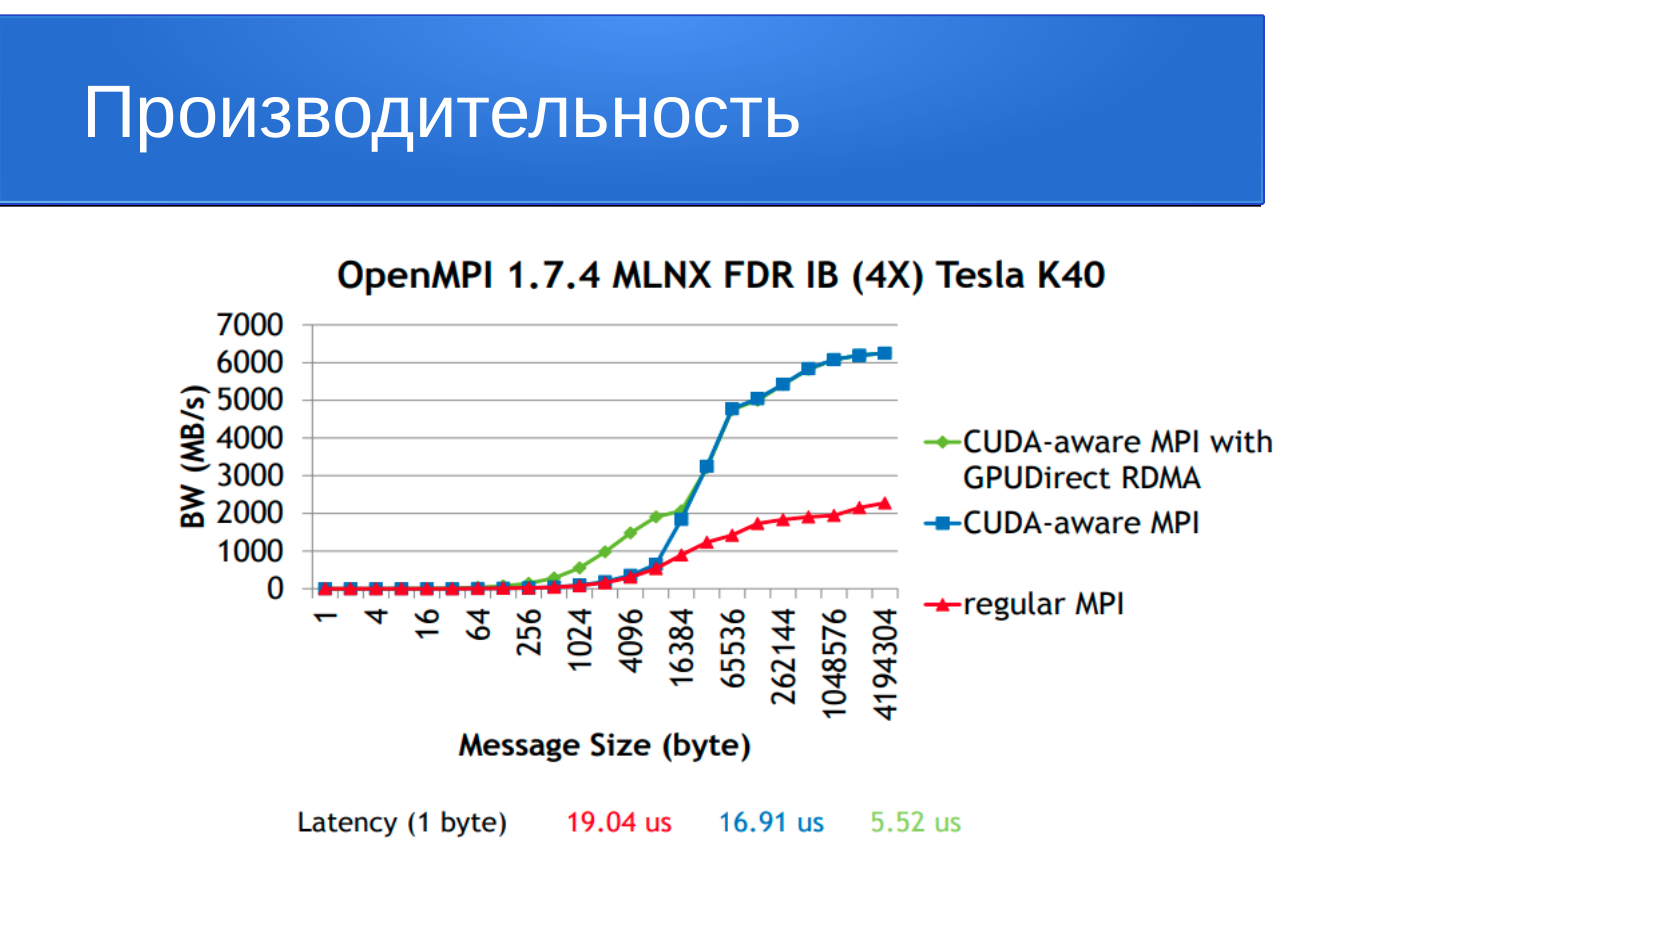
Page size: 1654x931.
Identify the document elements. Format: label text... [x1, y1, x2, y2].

title Производительность [82, 35, 1235, 189]
picture [129, 230, 1347, 875]
